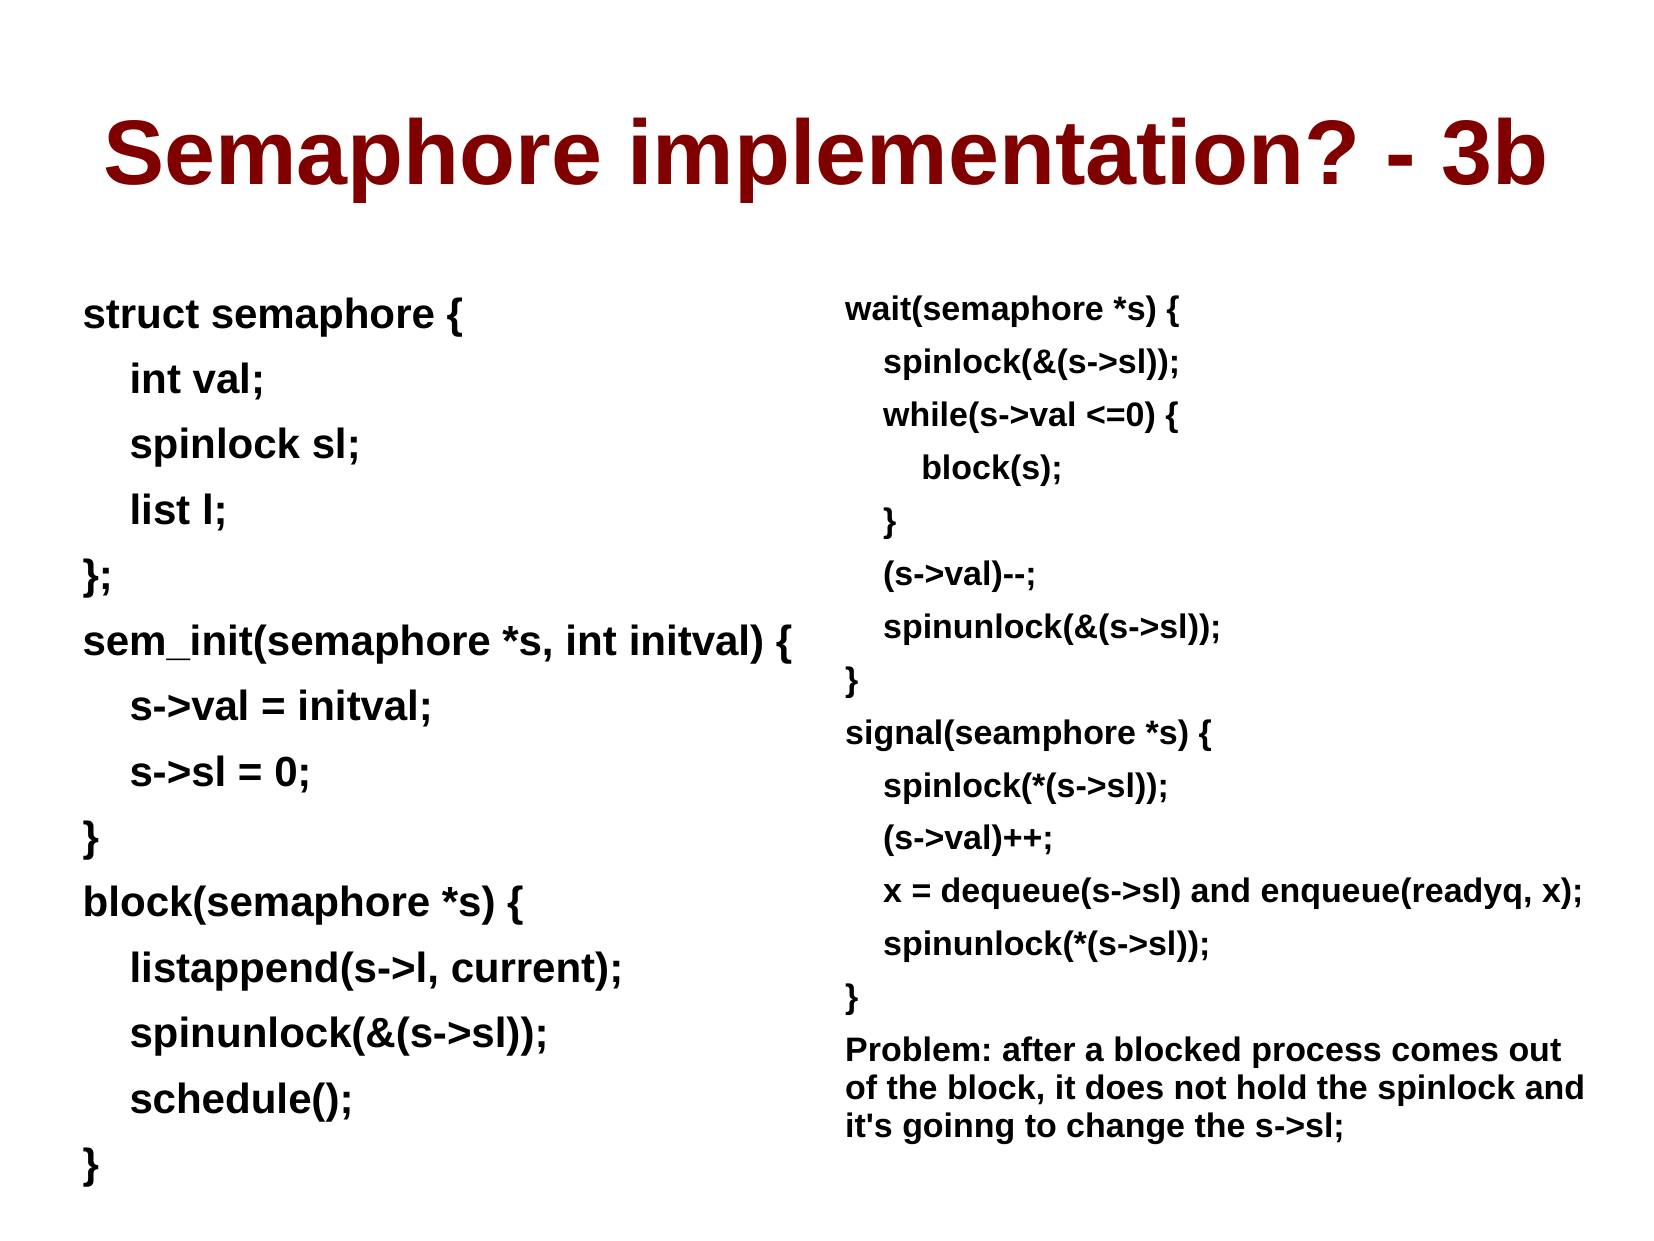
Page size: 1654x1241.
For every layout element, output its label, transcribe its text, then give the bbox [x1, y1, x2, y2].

list struct semaphore { int val; spinlock sl; list l; }; sem_init(semaphore *s, int initval) { s->val = initval; s->sl = 0; } block(semaphore *s) { listappend(s->l, current); spinunlock(&(s->sl)); schedule(); } [82, 290, 804, 1217]
list wait(semaphore *s) { spinlock(&(s->sl)); while(s->val <=0) { block(s); } (s->val)--; spinunlock(&(s->sl)); } signal(seamphore *s) { spinlock(*(s->sl)); (s->val)++; x = dequeue(s->sl) and enqueue(readyq, x); spinunlock(*(s->sl)); } Problem: after a blocked process comes out of the block, it does not hold the spinlock and it's goinng to change the s->sl; [845, 290, 1595, 1193]
title Semaphore implementation? - 3b [82, 49, 1571, 257]
